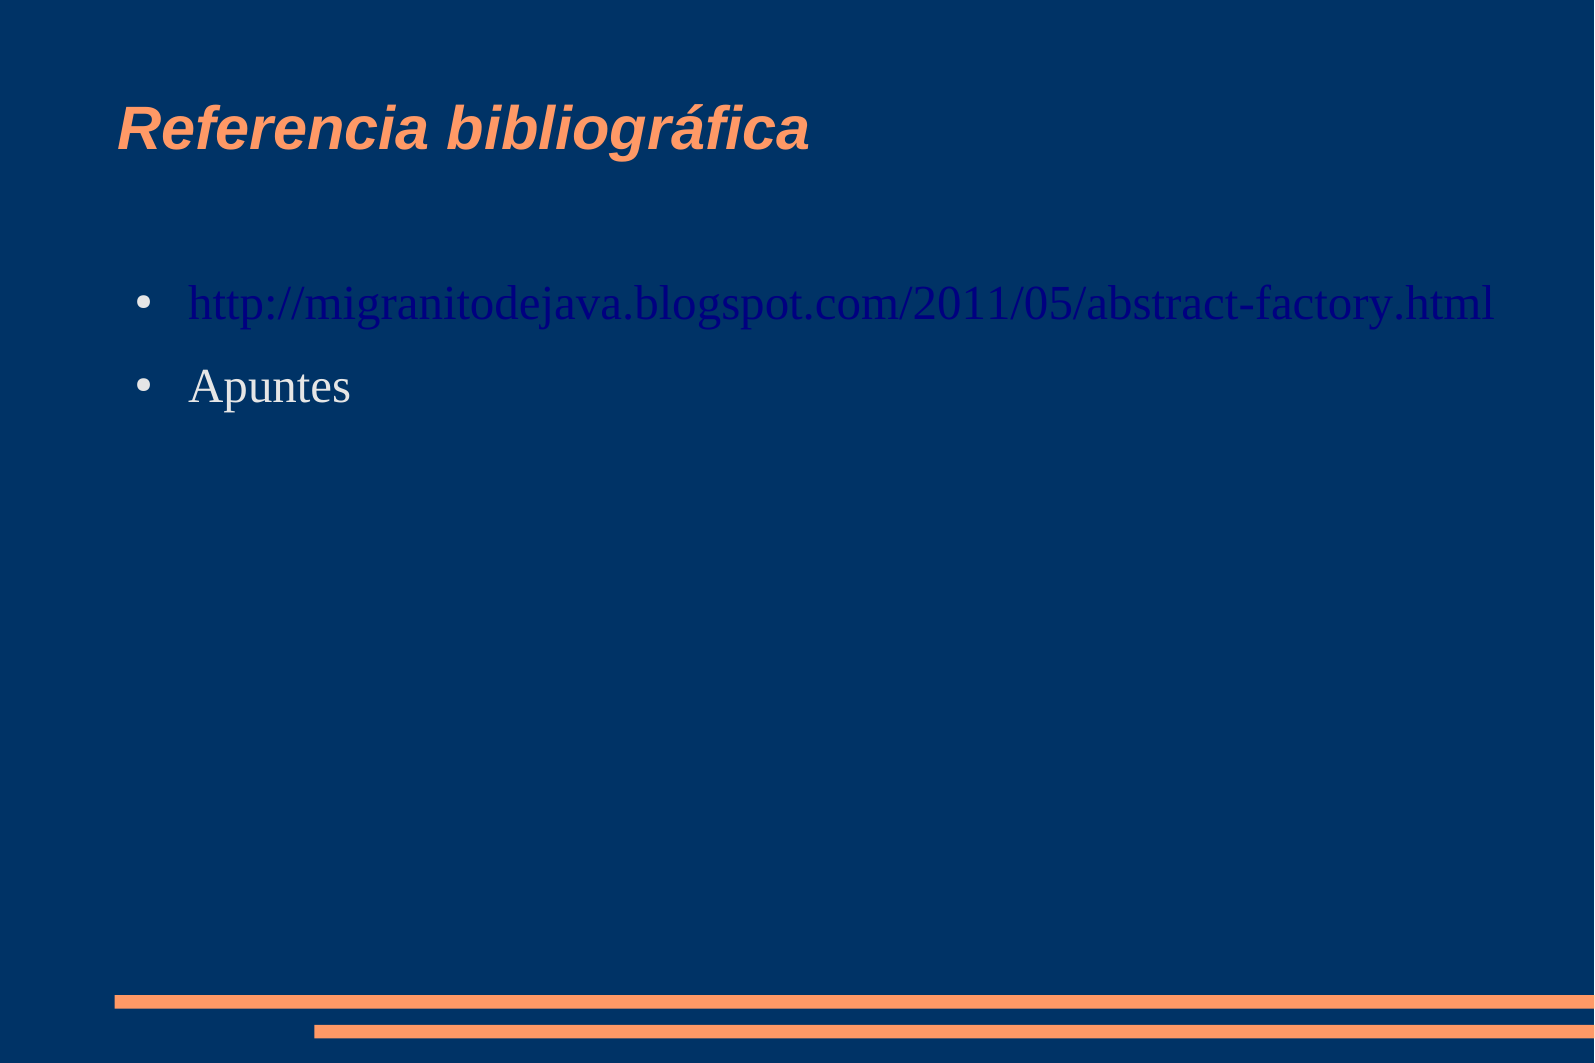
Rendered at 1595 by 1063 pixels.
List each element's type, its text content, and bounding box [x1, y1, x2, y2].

list http://migranitodejava.blogspot.com/2011/05/abstract-factory.html Apuntes [117, 276, 1505, 971]
title Referencia bibliográfica [117, 39, 1479, 218]
